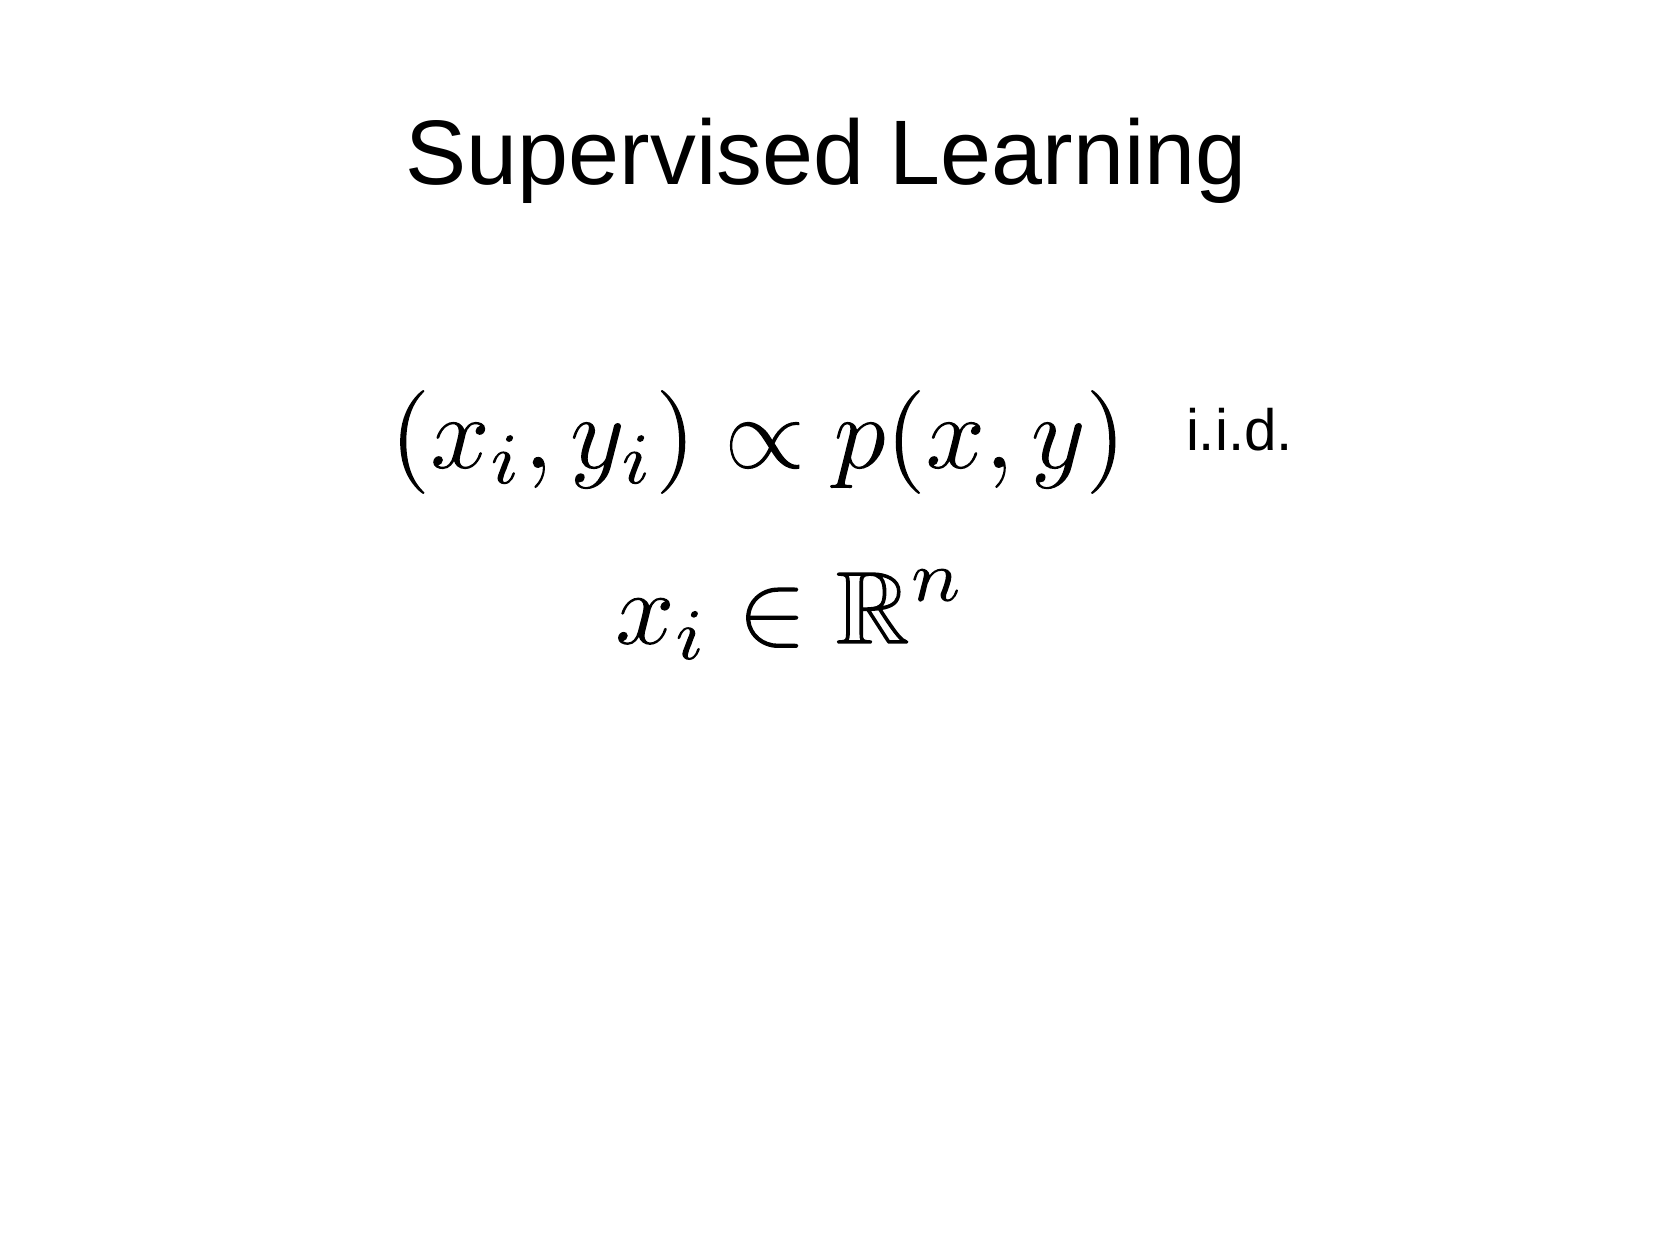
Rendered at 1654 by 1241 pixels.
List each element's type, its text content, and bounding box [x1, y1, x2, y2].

title Supervised Learning [82, 49, 1571, 257]
text_box i.i.d. [1155, 390, 1531, 470]
text_box [615, 568, 962, 661]
text_box [390, 390, 1126, 494]
